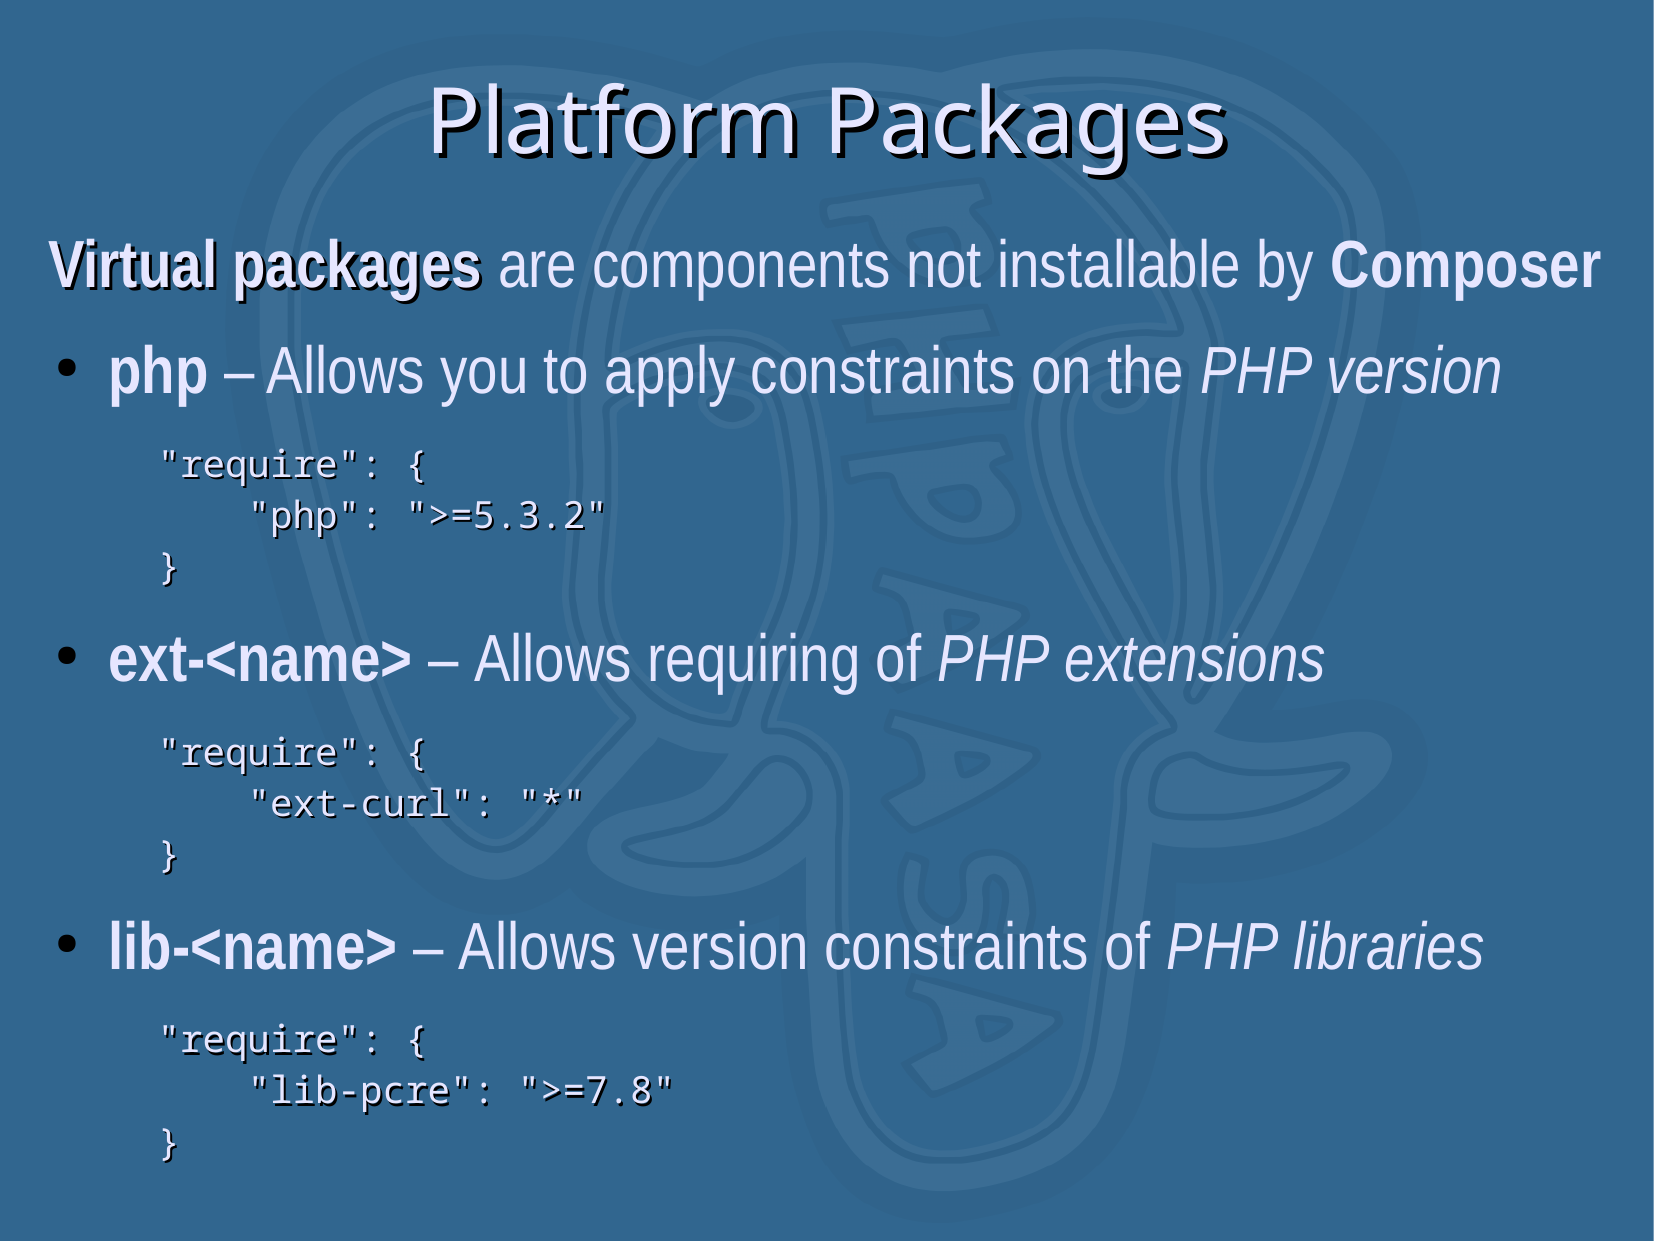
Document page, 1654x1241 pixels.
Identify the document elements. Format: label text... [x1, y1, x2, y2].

title Platform Packages [82, 49, 1571, 188]
list Virtual packages are components not installable by Composer php – Allows you to apply constraints on the PHP version "require": { "php": ">=5.3.2" } ext-<name> – Allows requiring of PHP extensions "require": { "ext-curl": "*" } lib-<name> – Allows version constraints of PHP libraries "require": { "lib-pcre": ">=7.8" } [37, 225, 1613, 1201]
picture [0, 0, 1654, 1241]
